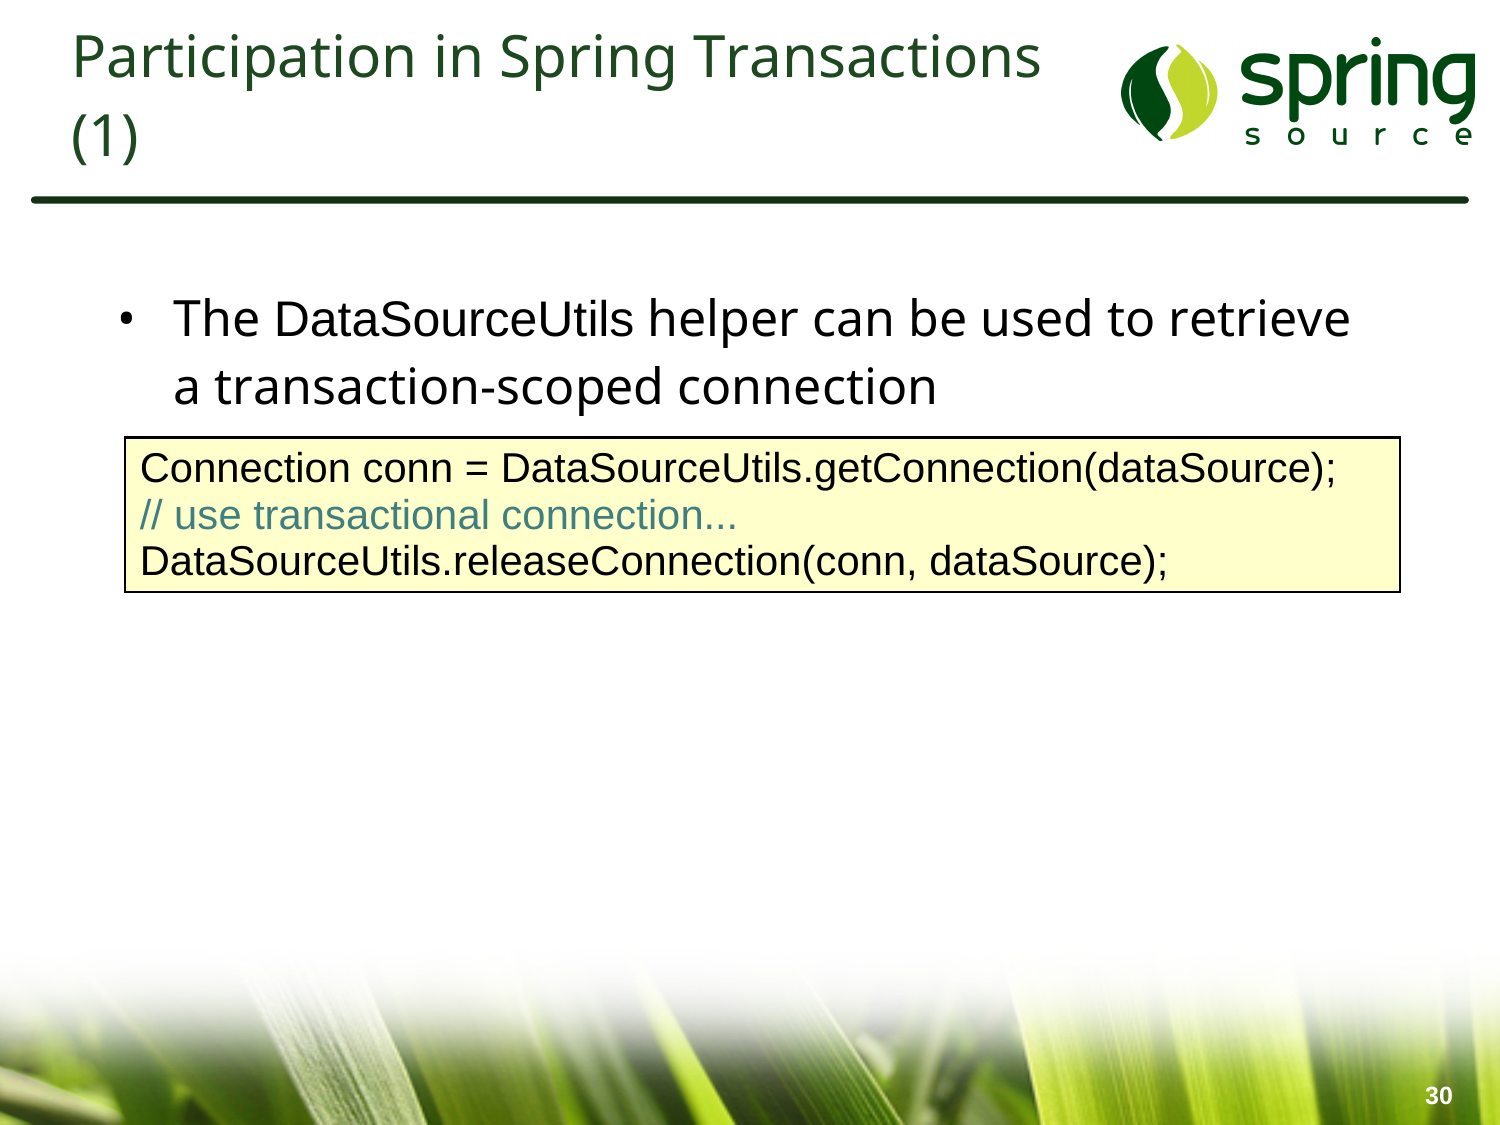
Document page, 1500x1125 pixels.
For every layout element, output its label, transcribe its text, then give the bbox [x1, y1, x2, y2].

text_box Connection conn = DataSourceUtils.getConnection(dataSource); // use transactional connection... DataSourceUtils.releaseConnection(conn, dataSource); [125, 437, 1401, 593]
picture [1121, 37, 1475, 145]
list The DataSourceUtils helper can be used to retrieve a transaction-scoped connection [103, 275, 1394, 938]
picture [0, 944, 1500, 1125]
title Participation in Spring Transactions (1) [56, 13, 1089, 176]
